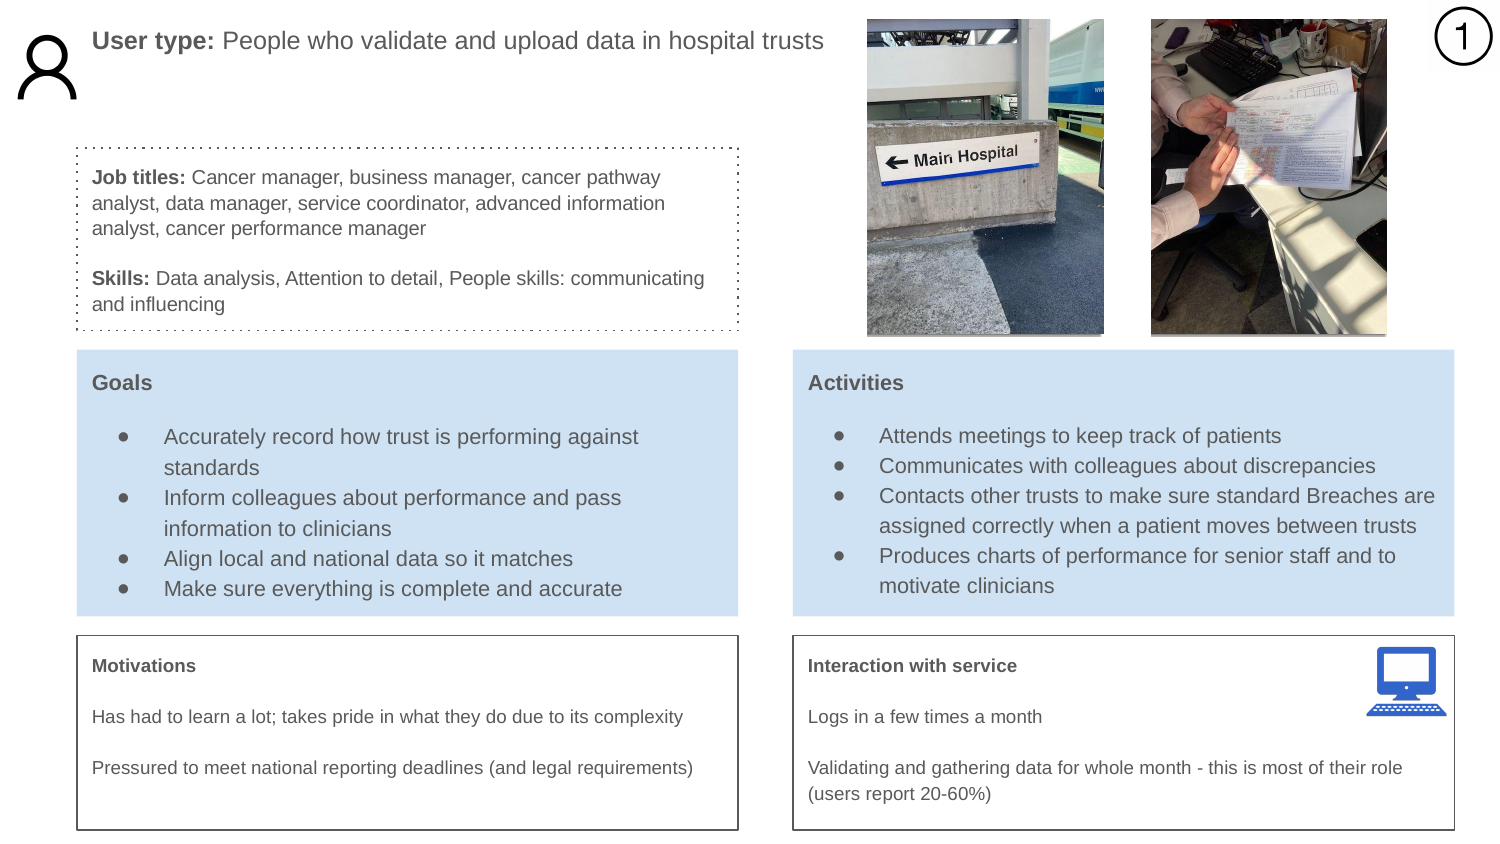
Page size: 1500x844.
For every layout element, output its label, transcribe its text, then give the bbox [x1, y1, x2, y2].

picture [867, 19, 1104, 334]
picture [1427, 0, 1500, 73]
picture [1366, 641, 1447, 723]
list Motivations Has had to learn a lot; takes pride in what they do due to its complexity Pressured to meet national reporting deadlines (and legal requirements) [76, 635, 739, 831]
picture [0, 20, 94, 114]
picture [1151, 19, 1387, 334]
list Interaction with service Logs in a few times a month Validating and gathering data for whole month - this is most of their role (users report 20-60%) [792, 635, 1455, 831]
list User type: People who validate and upload data in hospital trusts [76, 4, 842, 99]
list Job titles: Cancer manager, business manager, cancer pathway analyst, data manager, service coordinator, advanced information analyst, cancer performance manager Skills: Data analysis, Attention to detail, People skills: communicating and influencing [76, 148, 739, 331]
list Goals Accurately record how trust is performing against standards Inform colleagues about performance and pass information to clinicians Align local and national data so it matches Make sure everything is complete and accurate [76, 349, 739, 617]
list Activities Attends meetings to keep track of patients Communicates with colleagues about discrepancies Contacts other trusts to make sure standard Breaches are assigned correctly when a patient moves between trusts Produces charts of performance for senior staff and to motivate clinicians [792, 349, 1455, 617]
